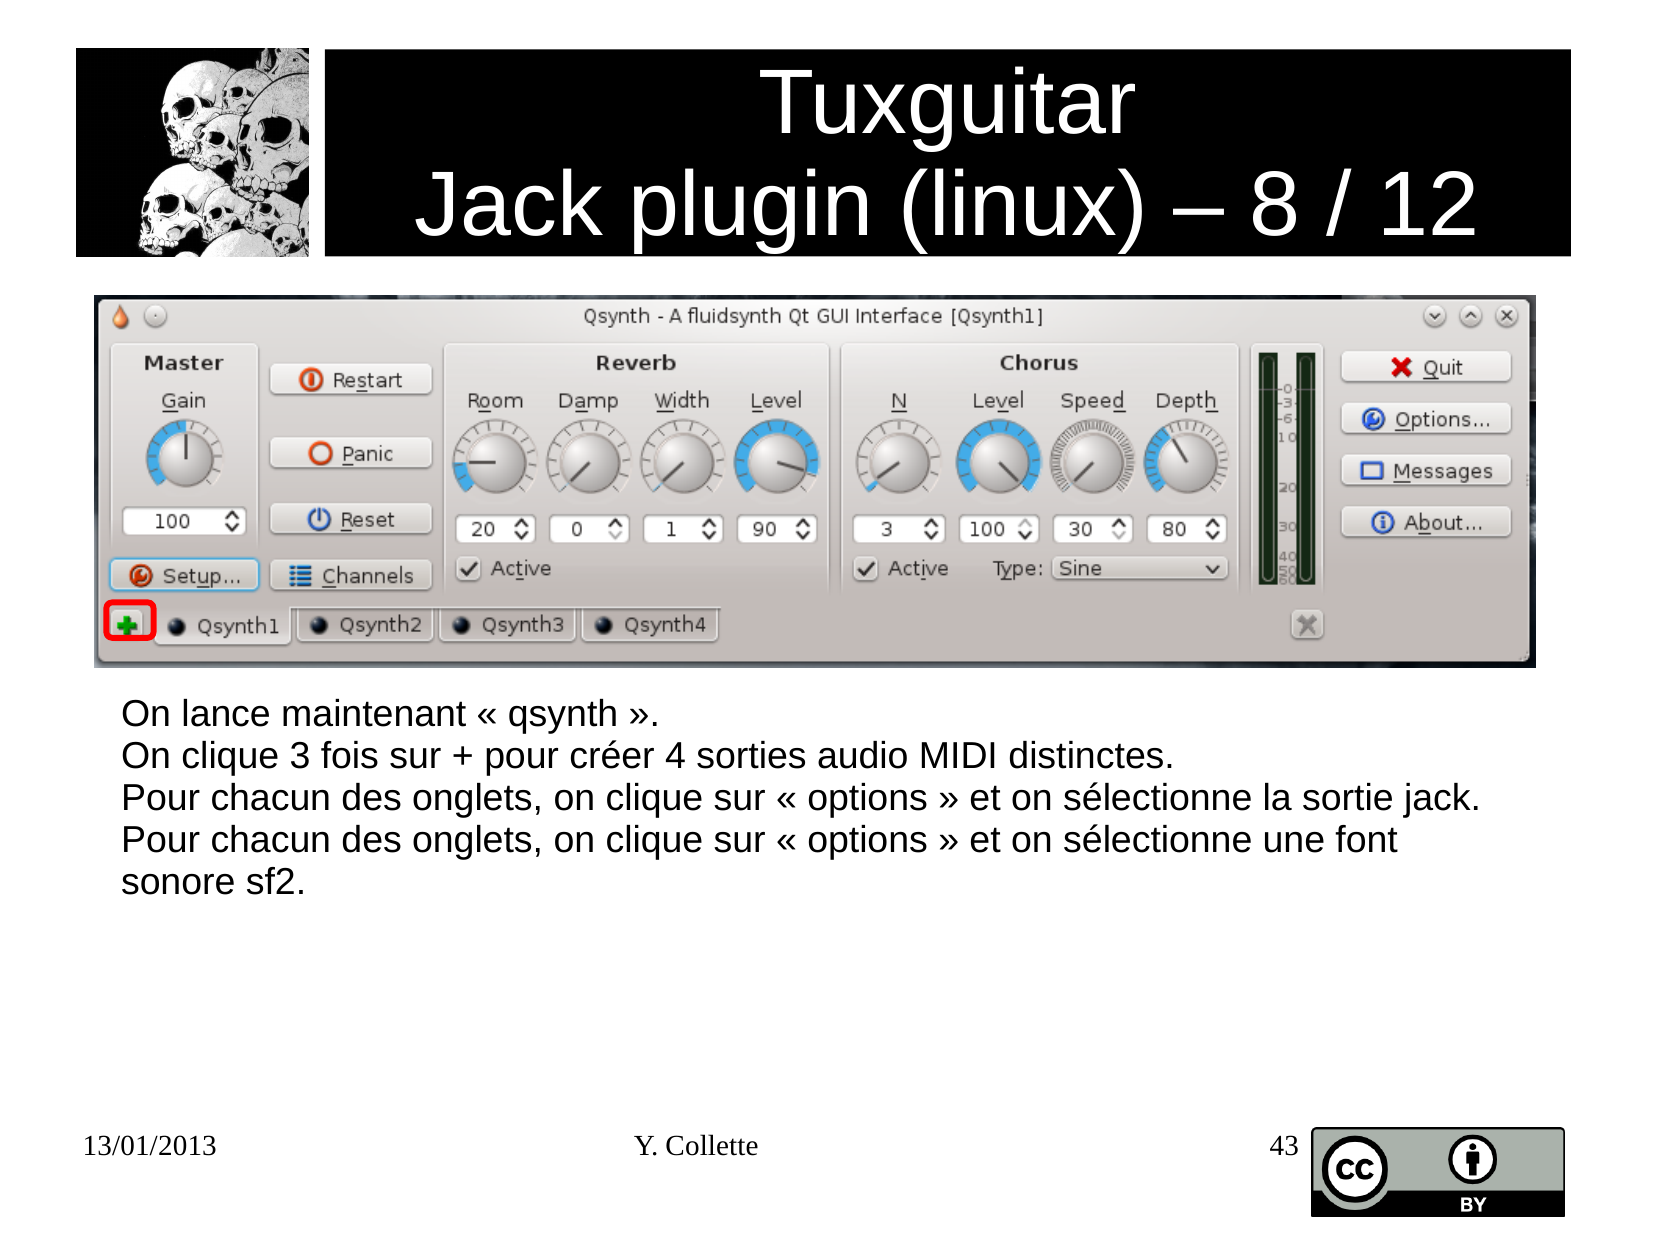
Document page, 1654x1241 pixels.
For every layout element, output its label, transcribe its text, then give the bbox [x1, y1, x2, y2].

text_box On lance maintenant « qsynth ». On clique 3 fois sur + pour créer 4 sorties audio MIDI distinctes. Pour chacun des onglets, on clique sur « options » et on sélectionne la sortie jack. Pour chacun des onglets, on clique sur « options » et on sélectionne une font sonore sf2. [106, 685, 1524, 910]
picture [76, 48, 309, 257]
title Tuxguitar Jack plugin (linux) – 8 / 12 [324, 49, 1571, 257]
picture [94, 295, 1536, 668]
picture [1311, 1127, 1565, 1217]
